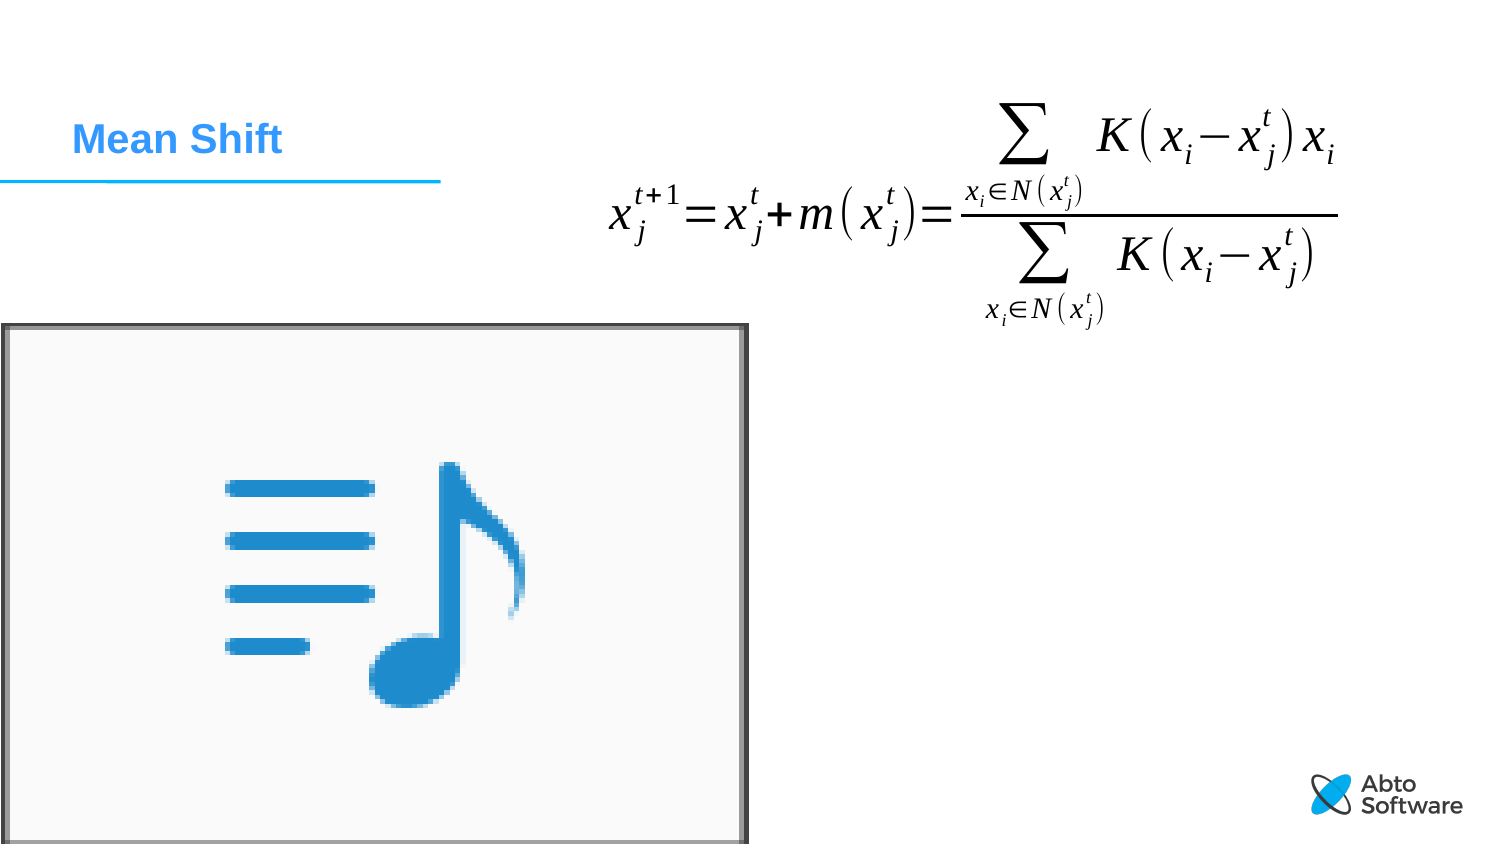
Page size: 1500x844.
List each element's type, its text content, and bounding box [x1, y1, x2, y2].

title Mean Shift [71, 68, 1311, 210]
chart [600, 100, 1347, 331]
picture [1299, 771, 1474, 817]
text_box [0, 321, 751, 844]
